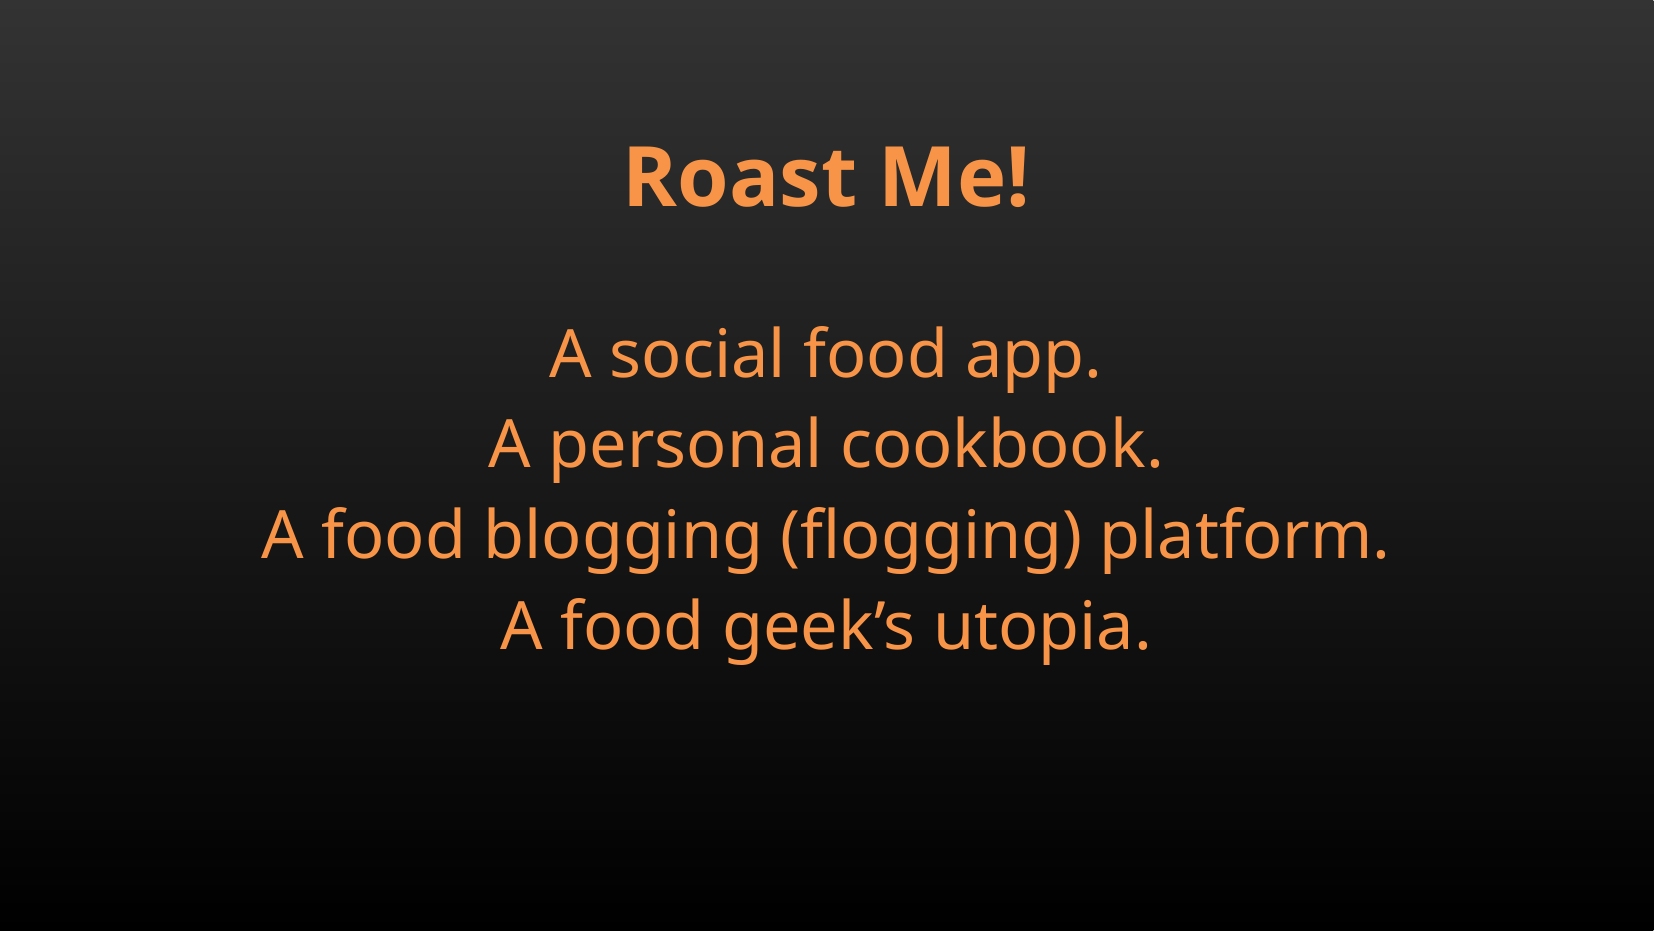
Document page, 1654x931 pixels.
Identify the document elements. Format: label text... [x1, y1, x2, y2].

title Roast Me! [82, 96, 1571, 217]
subtitle A social food app. A personal cookbook. A food blogging (flogging) platform. A food geek’s utopia. [82, 217, 1571, 758]
